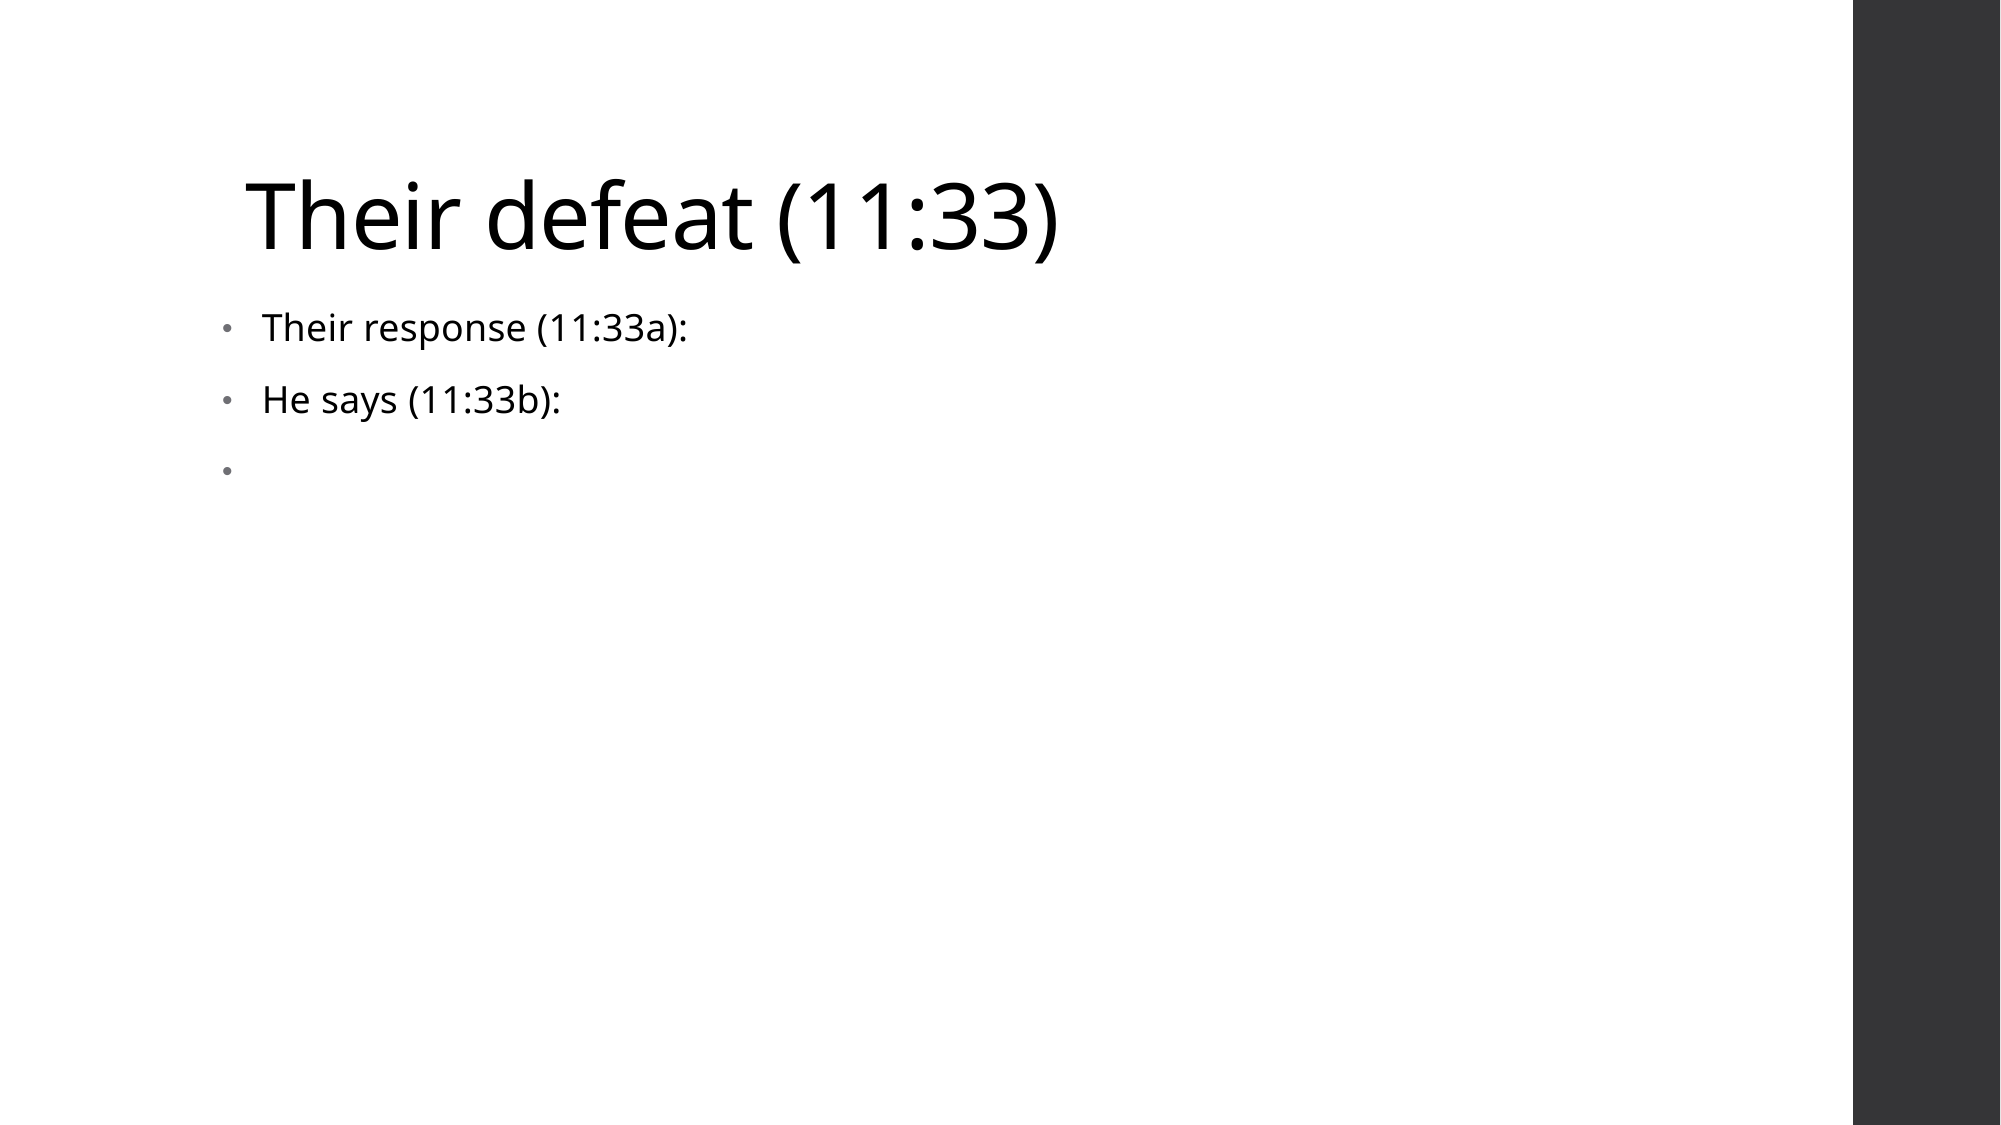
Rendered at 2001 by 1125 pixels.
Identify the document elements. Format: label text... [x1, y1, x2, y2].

title Their defeat (11:33) [206, 60, 1797, 278]
list Their response (11:33a): He says (11:33b): [206, 299, 1617, 1014]
